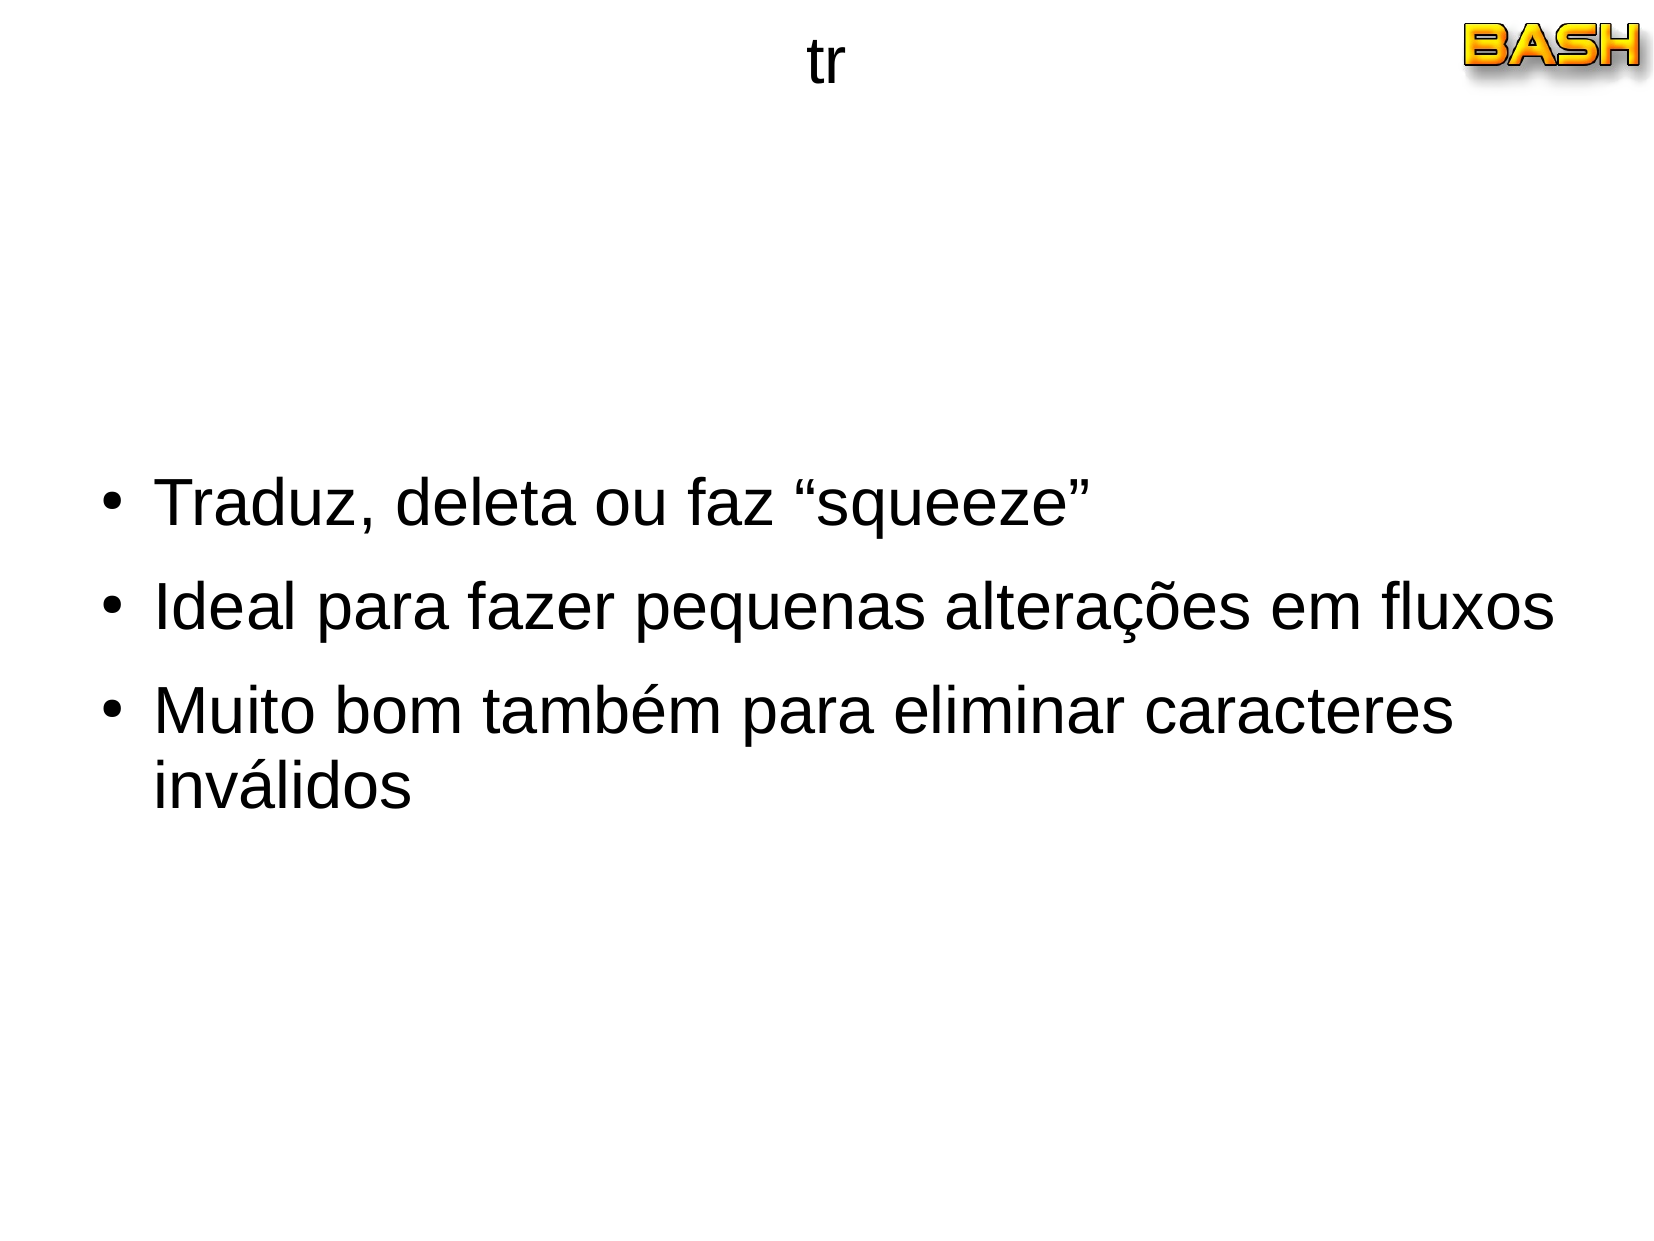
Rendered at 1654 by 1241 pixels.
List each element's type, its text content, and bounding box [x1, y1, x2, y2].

list Traduz, deleta ou faz “squeeze” Ideal para fazer pequenas alterações em fluxos Muito bom também para eliminar caracteres inválidos [82, 464, 1571, 823]
picture [1450, 0, 1654, 96]
title tr [82, 22, 1571, 98]
